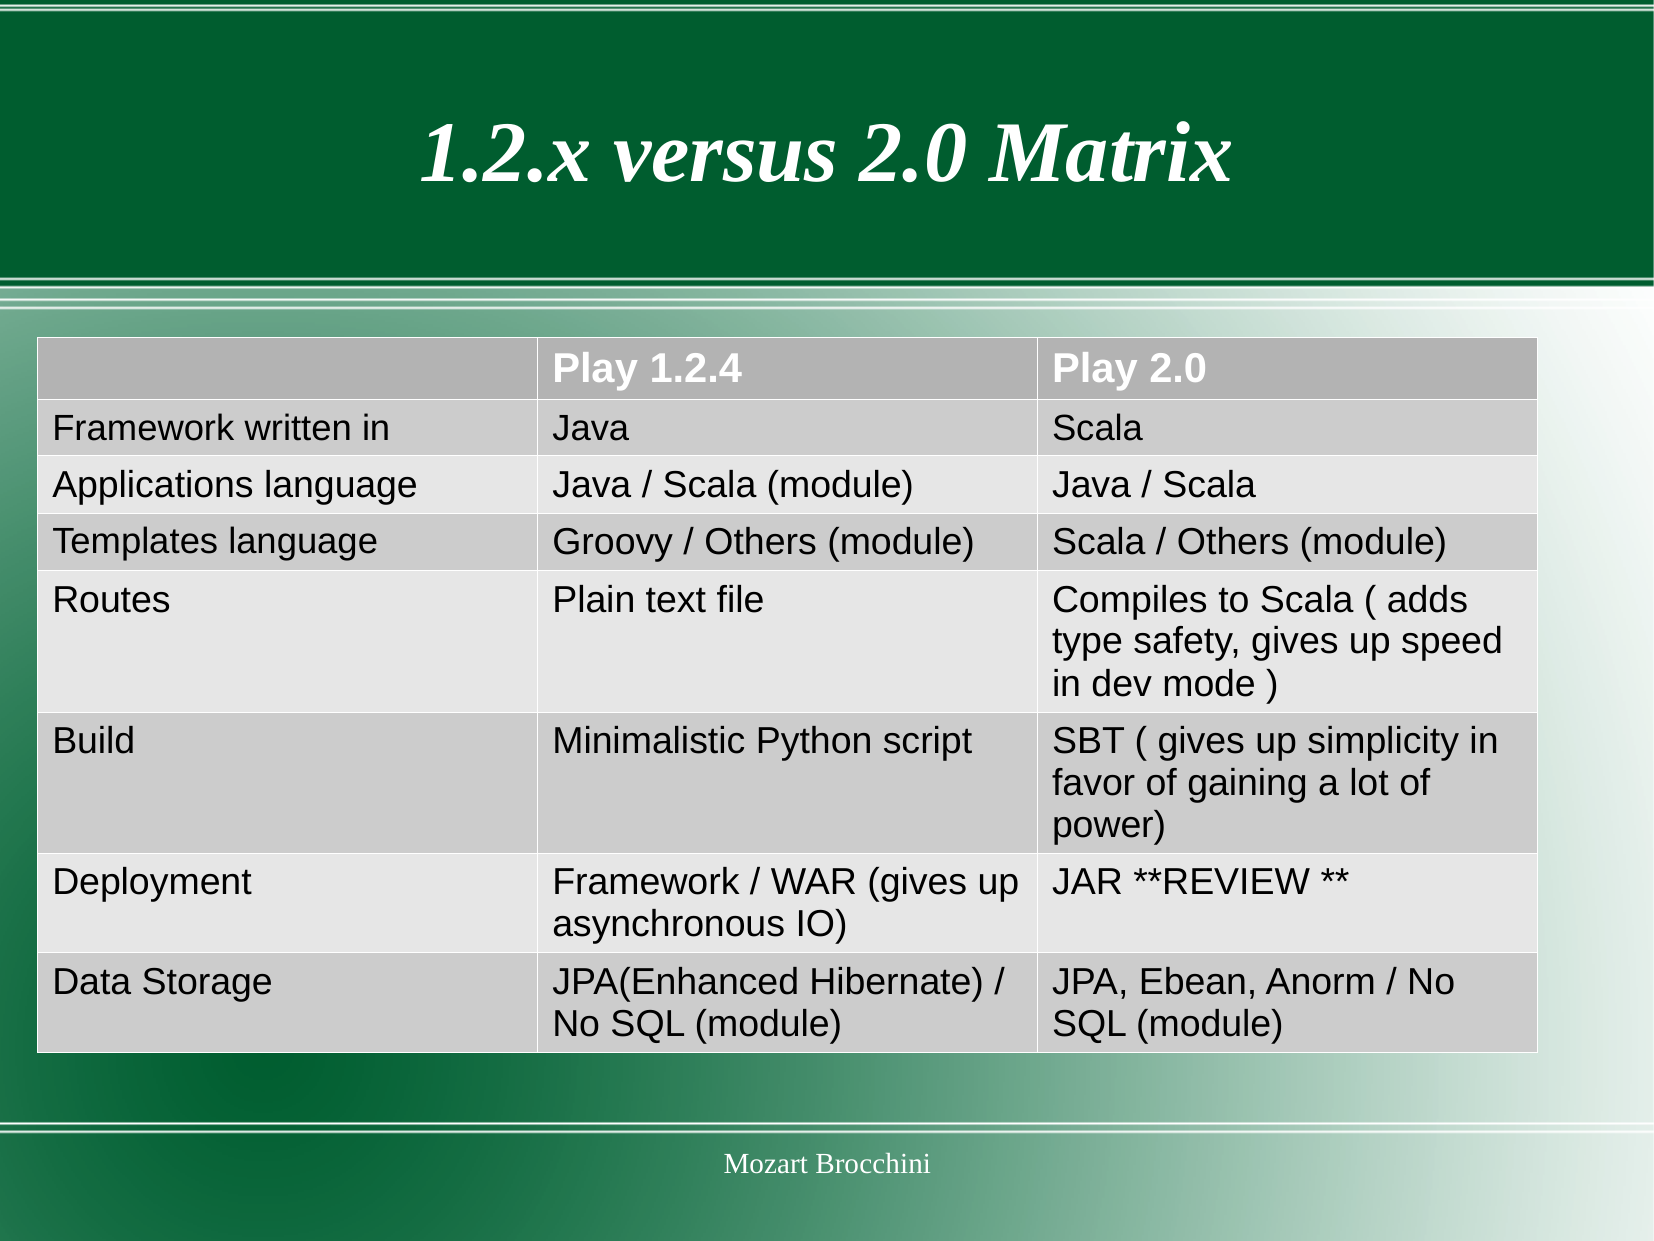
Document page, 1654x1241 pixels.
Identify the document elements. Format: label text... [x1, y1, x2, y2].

table_cell SBT ( gives up simplicity in favor of gaining a lot of power) [1038, 713, 1537, 853]
table_cell Groovy / Others (module) [538, 514, 1037, 570]
table_cell Framework / WAR (gives up asynchronous IO) [538, 854, 1037, 952]
table_cell Java / Scala (module) [538, 456, 1037, 513]
table_cell Templates language [38, 514, 537, 570]
table_cell Framework written in [38, 400, 537, 455]
table_cell Scala [1038, 400, 1537, 455]
table_cell Applications language [38, 456, 537, 513]
table_header [38, 338, 537, 399]
table_cell JAR **REVIEW ** [1038, 854, 1537, 952]
table_cell Java [538, 400, 1037, 455]
table_cell Scala / Others (module) [1038, 514, 1537, 570]
table_cell Minimalistic Python script [538, 713, 1037, 853]
table_cell Compiles to Scala ( adds type safety, gives up speed in dev mode ) [1038, 571, 1537, 712]
table_cell Java / Scala [1038, 456, 1537, 513]
table_cell Build [38, 713, 537, 853]
table_cell Plain text file [538, 571, 1037, 712]
table_cell Data Storage [38, 953, 537, 1052]
table_header Play 2.0 [1038, 338, 1537, 399]
table_header Play 1.2.4 [538, 338, 1037, 399]
table_cell Deployment [38, 854, 537, 952]
table_cell JPA, Ebean, Anorm / No SQL (module) [1038, 953, 1537, 1052]
table_cell Routes [38, 571, 537, 712]
picture [0, 0, 1654, 1241]
table_cell JPA(Enhanced Hibernate) / No SQL (module) [538, 953, 1037, 1052]
title 1.2.x versus 2.0 Matrix [82, 49, 1571, 257]
